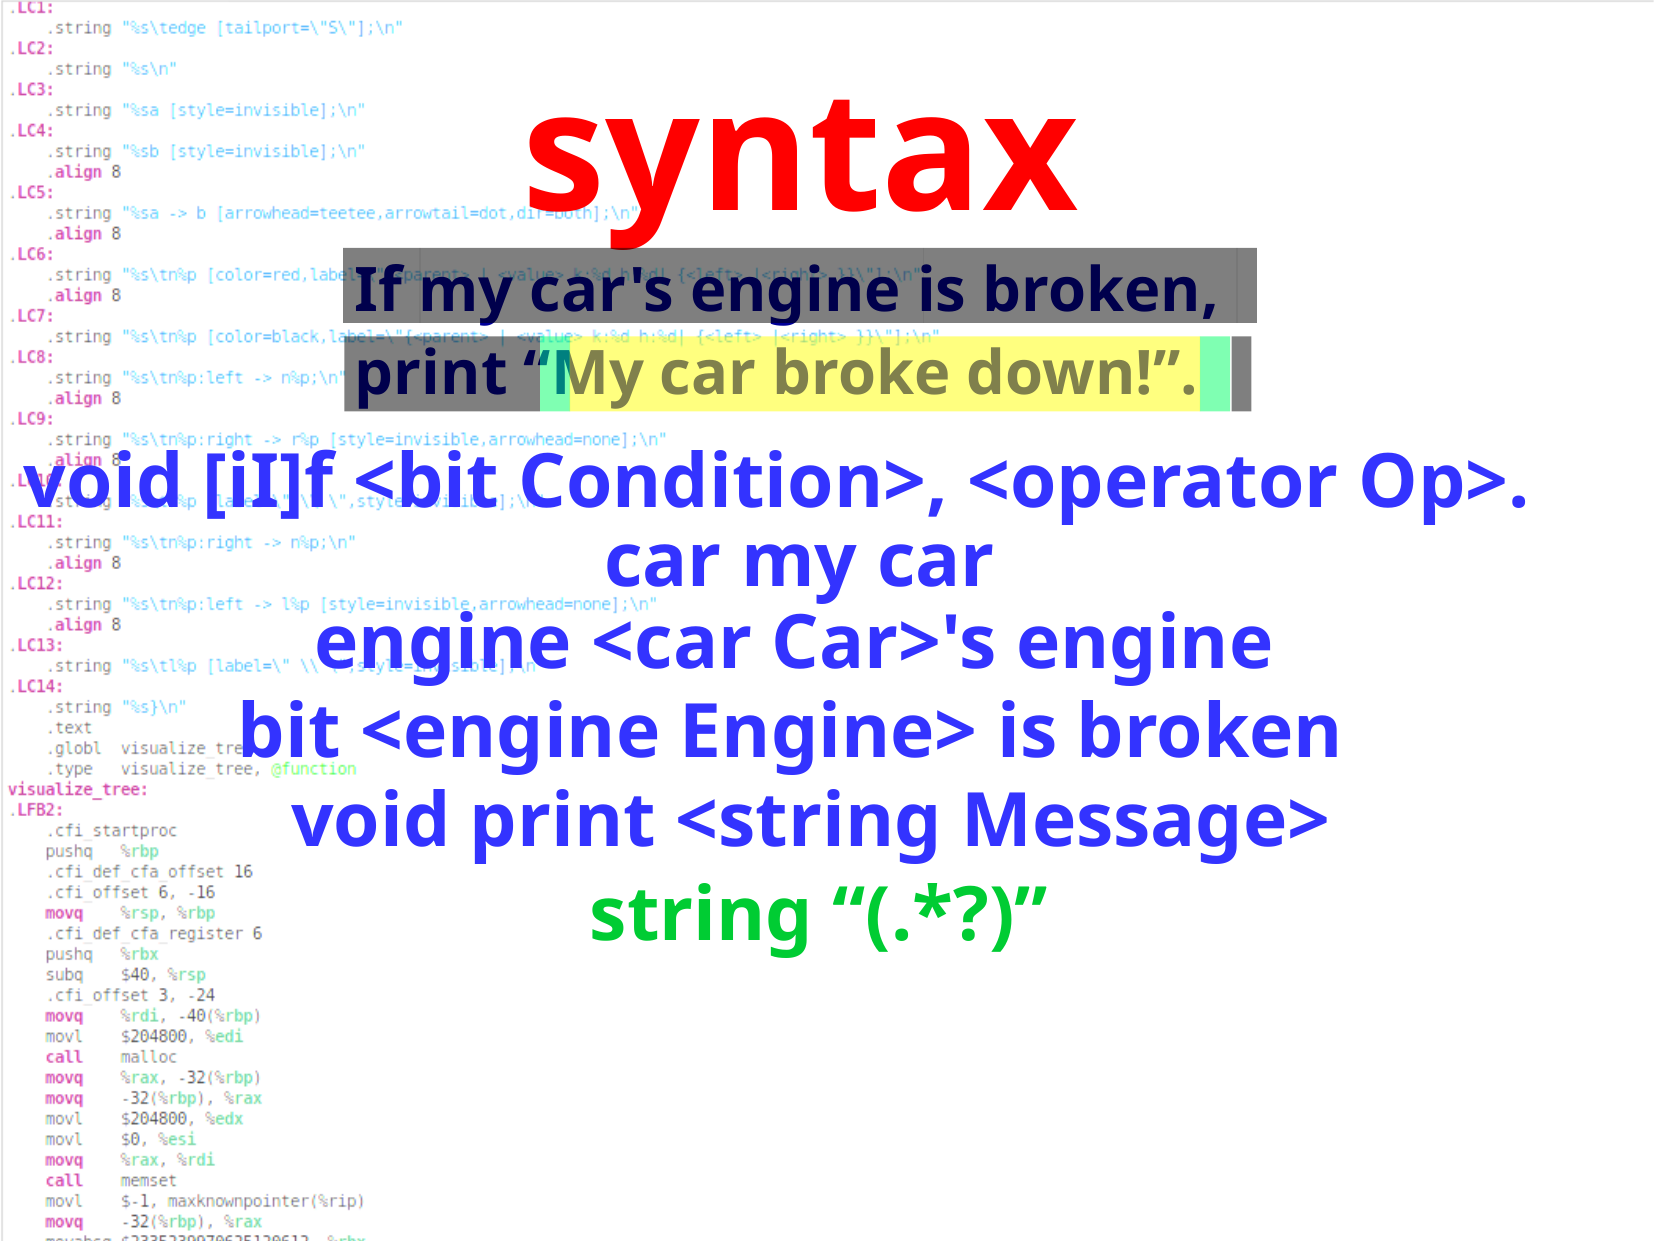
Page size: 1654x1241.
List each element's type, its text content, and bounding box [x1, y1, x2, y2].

text_box void print <string Message> [276, 758, 1396, 877]
text_box car my car [589, 498, 1040, 617]
text_box [344, 336, 1252, 412]
text_box bit <engine Engine> is broken [223, 669, 1424, 789]
text_box void [iI]f <bit Condition>, <operator Op>. [9, 420, 1648, 539]
text_box If my car's engine is broken, print “My car broke down!”. [340, 237, 1336, 420]
text_box [343, 247, 1257, 323]
text_box string “(.*?)” [574, 852, 1093, 972]
text_box engine <car Car>'s engine [300, 581, 1350, 669]
text_box syntax [507, 25, 1116, 237]
picture [0, 0, 1654, 1241]
